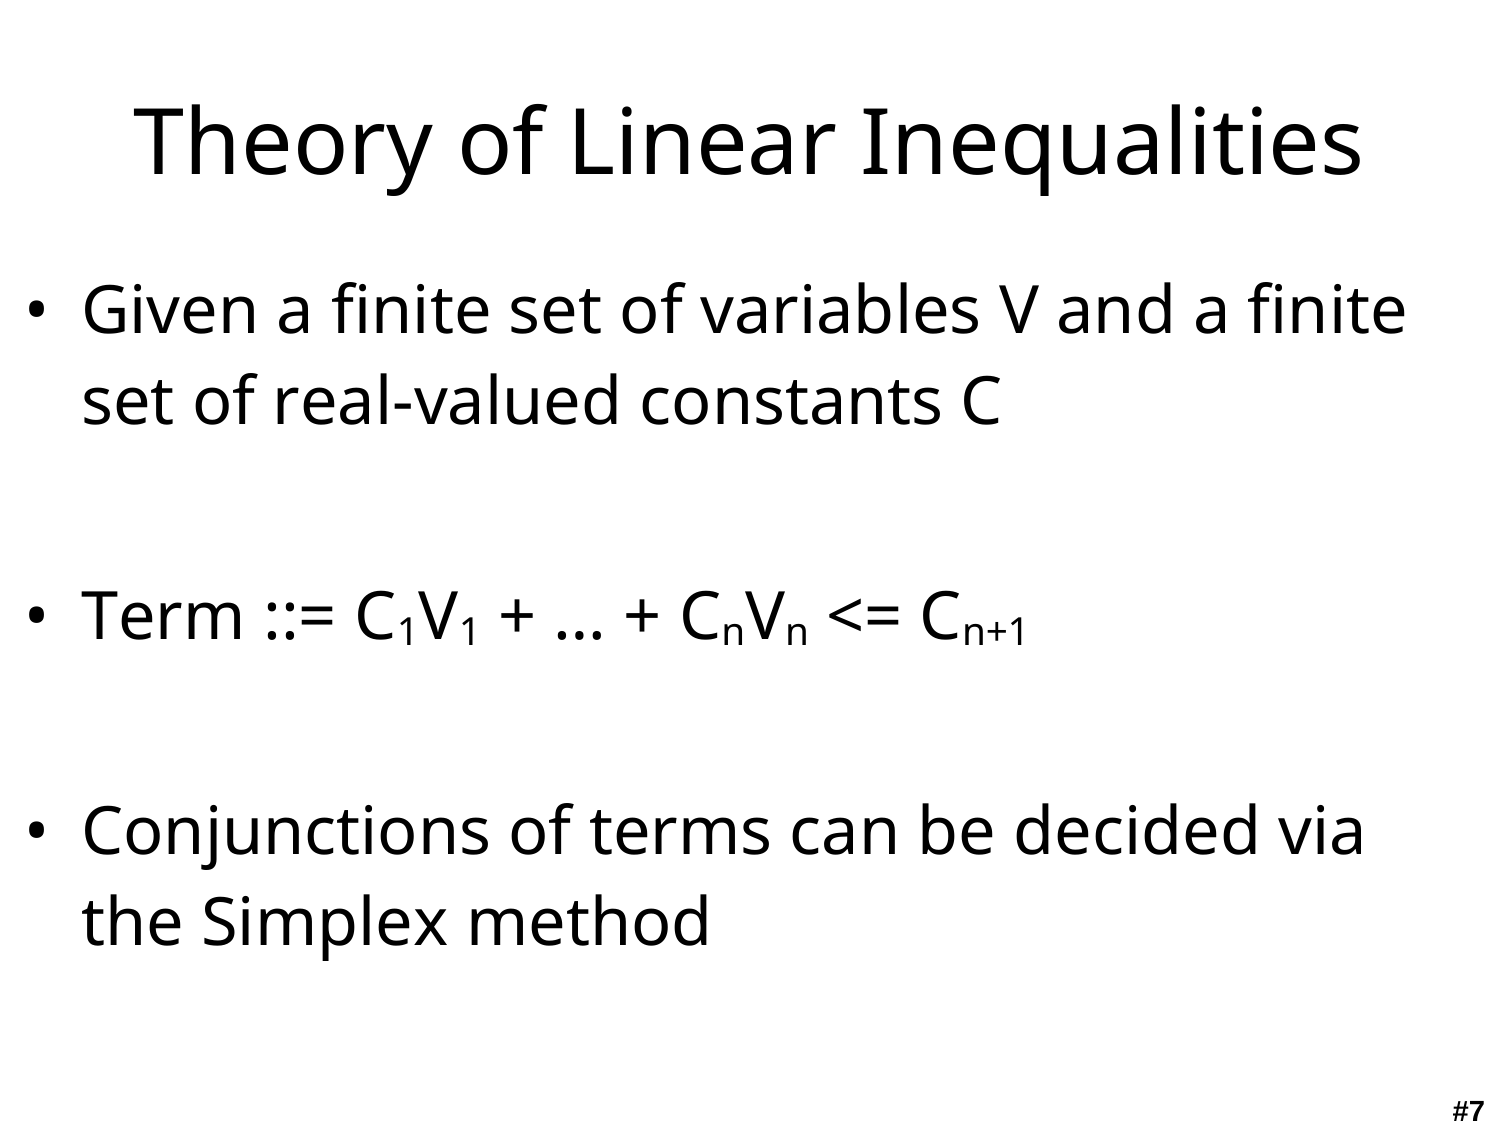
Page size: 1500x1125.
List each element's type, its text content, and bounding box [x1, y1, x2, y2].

list Given a finite set of variables V and a finite set of real-valued constants C Term ::= C1V1 + … + CnVn <= Cn+1 Conjunctions of terms can be decided via the Simplex method [24, 262, 1476, 1101]
title Theory of Linear Inequalities [24, 45, 1476, 233]
